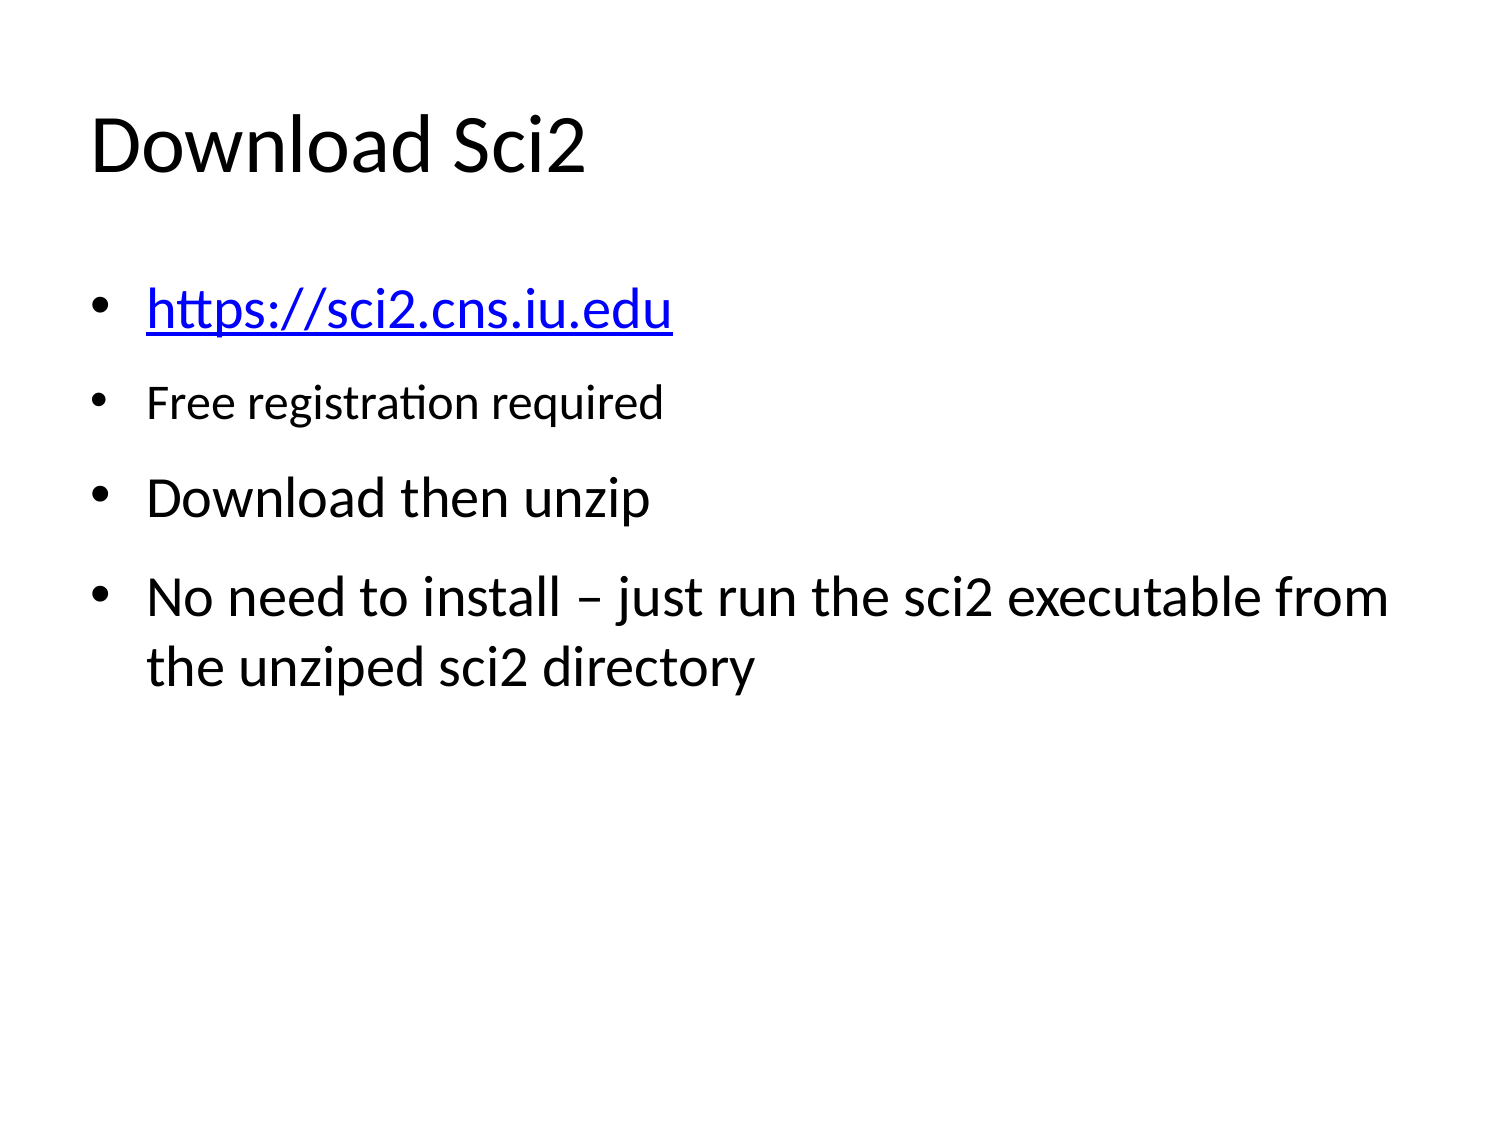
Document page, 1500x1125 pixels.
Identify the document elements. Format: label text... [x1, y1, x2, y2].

title Download Sci2 [75, 45, 1425, 233]
list https://sci2.cns.iu.edu Free registration required Download then unzip No need to install – just run the sci2 executable from the unziped sci2 directory [75, 262, 1425, 1005]
